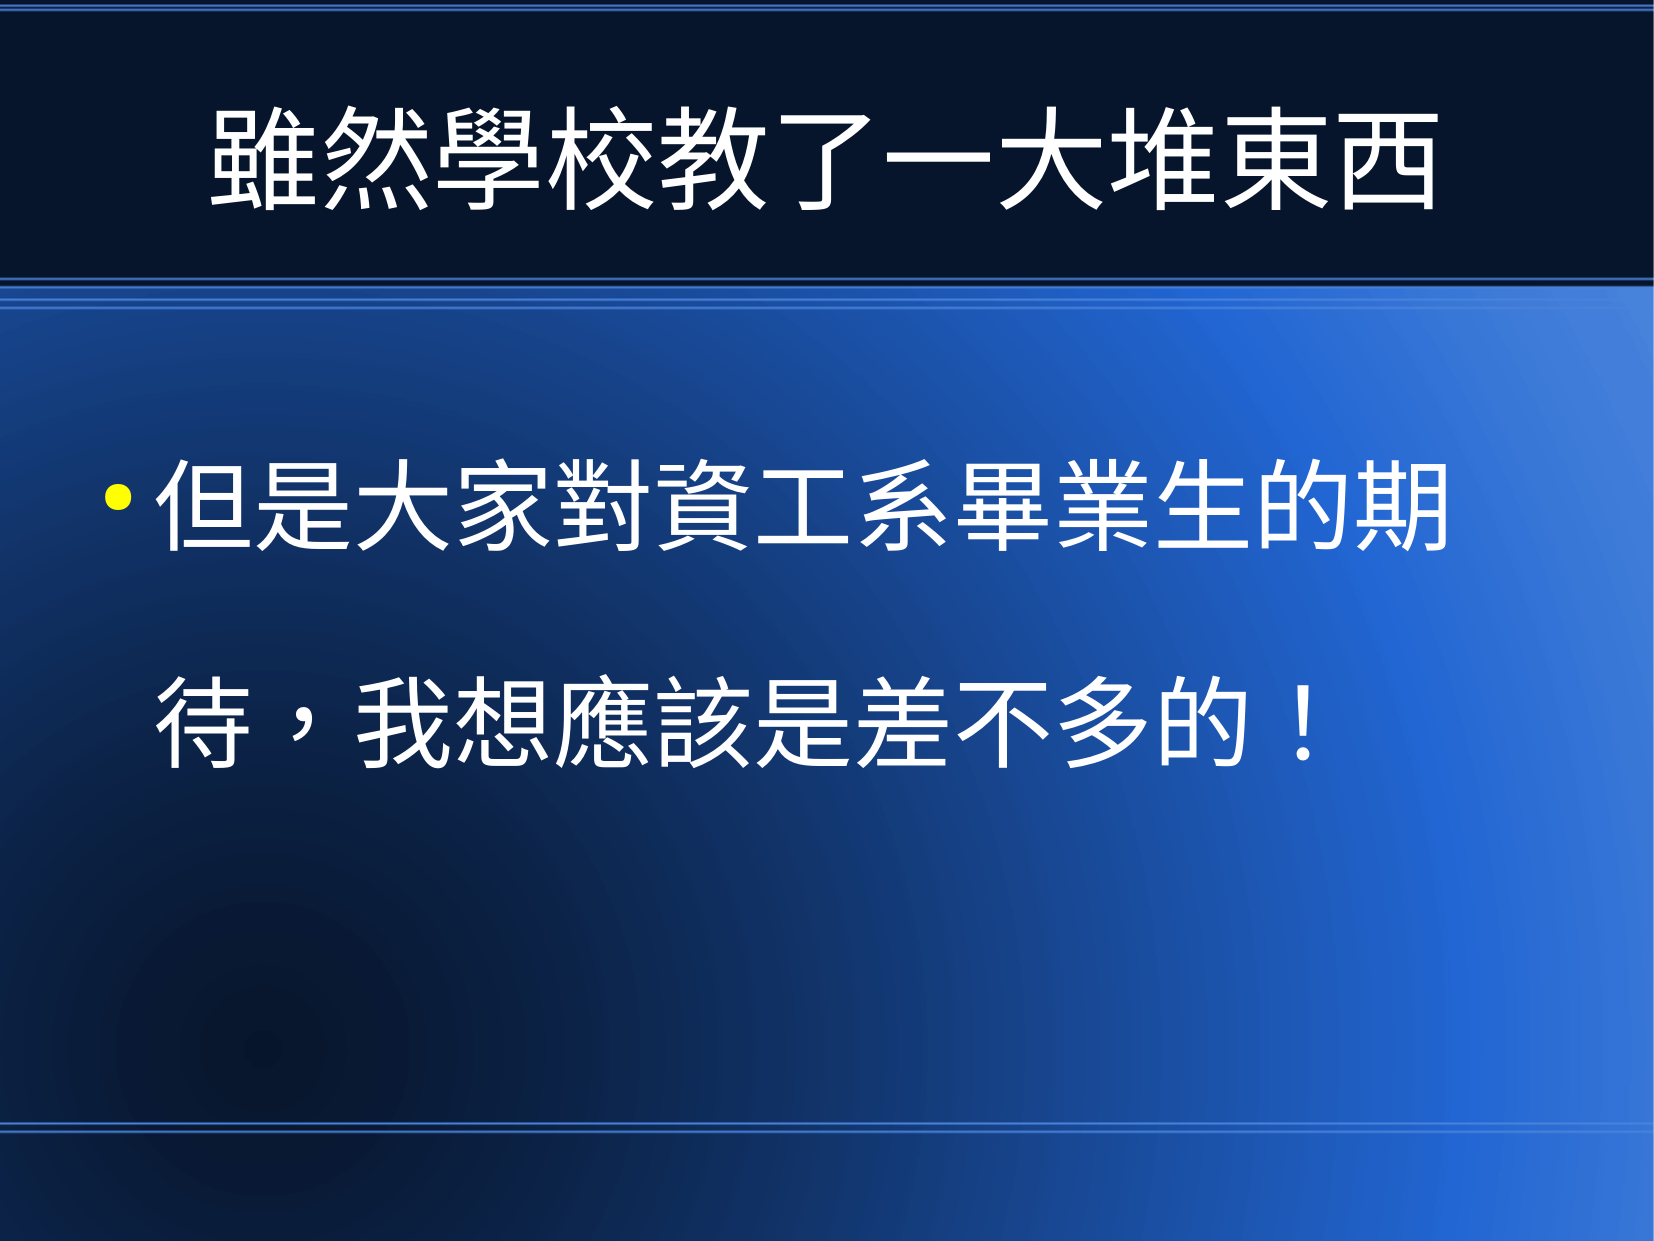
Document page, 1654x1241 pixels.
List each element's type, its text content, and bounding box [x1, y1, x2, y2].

picture [0, 0, 1654, 1241]
title 雖然學校教了一大堆東西 [82, 49, 1571, 257]
list 但是大家對資工系畢業生的期待，我想應該是差不多的！ [82, 355, 1571, 1241]
